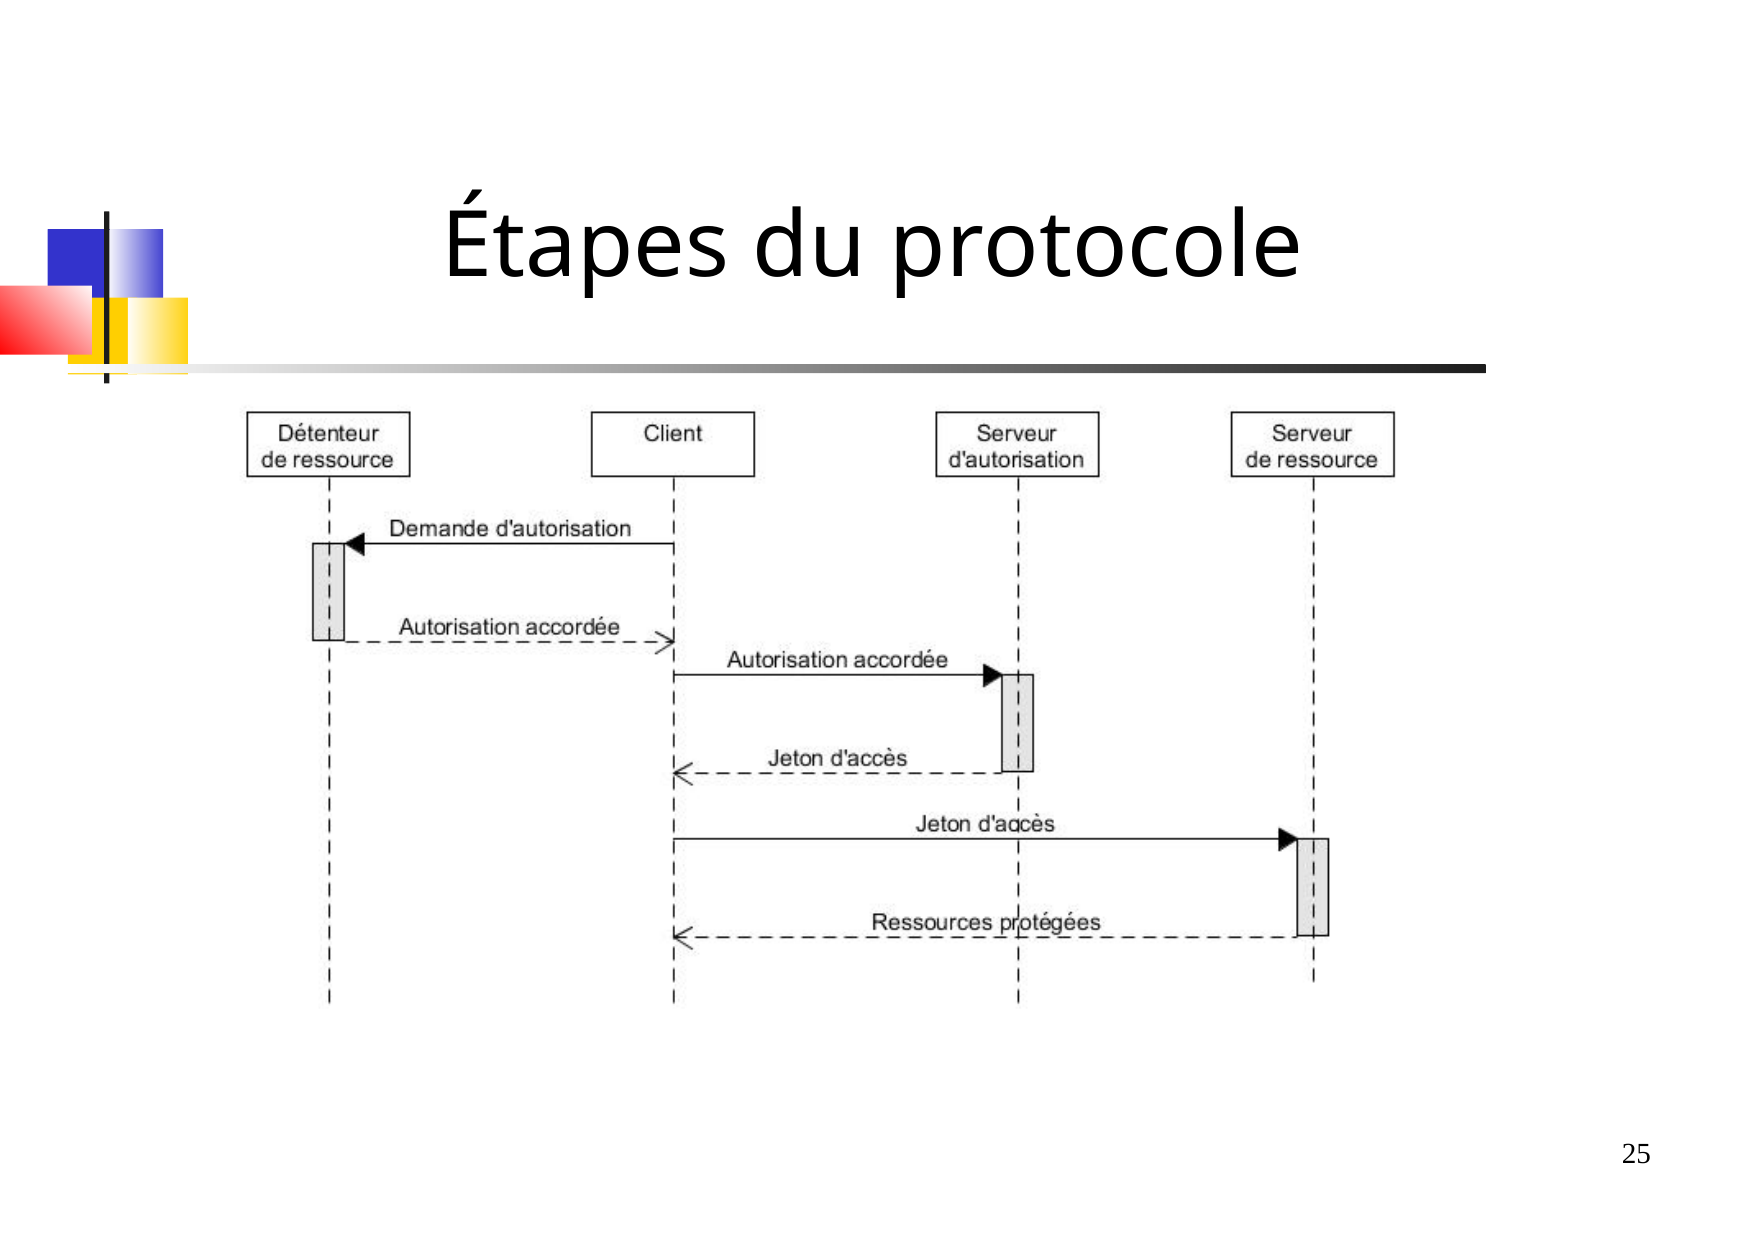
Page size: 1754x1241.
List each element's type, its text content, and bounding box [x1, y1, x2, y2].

picture [214, 379, 1428, 1069]
title Étapes du protocole [179, 139, 1567, 351]
